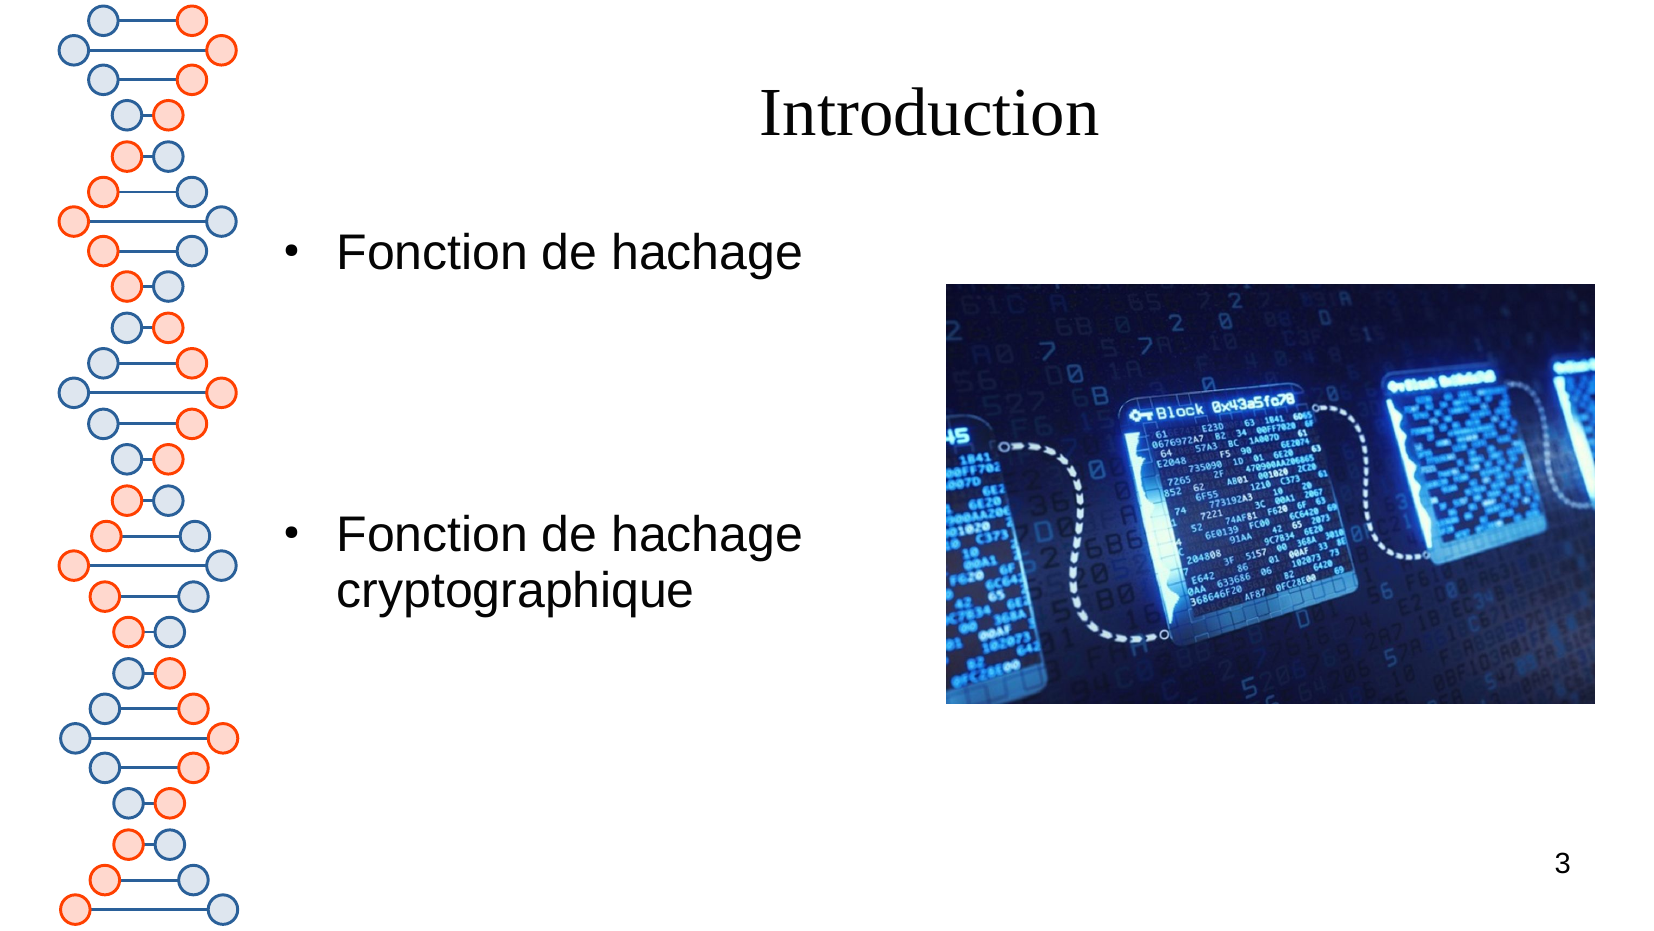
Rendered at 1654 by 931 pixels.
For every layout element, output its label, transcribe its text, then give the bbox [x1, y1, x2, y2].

list Fonction de hachage [265, 224, 915, 506]
title Introduction [265, 35, 1595, 189]
picture [946, 284, 1595, 704]
list Fonction de hachage cryptographique [265, 506, 915, 764]
